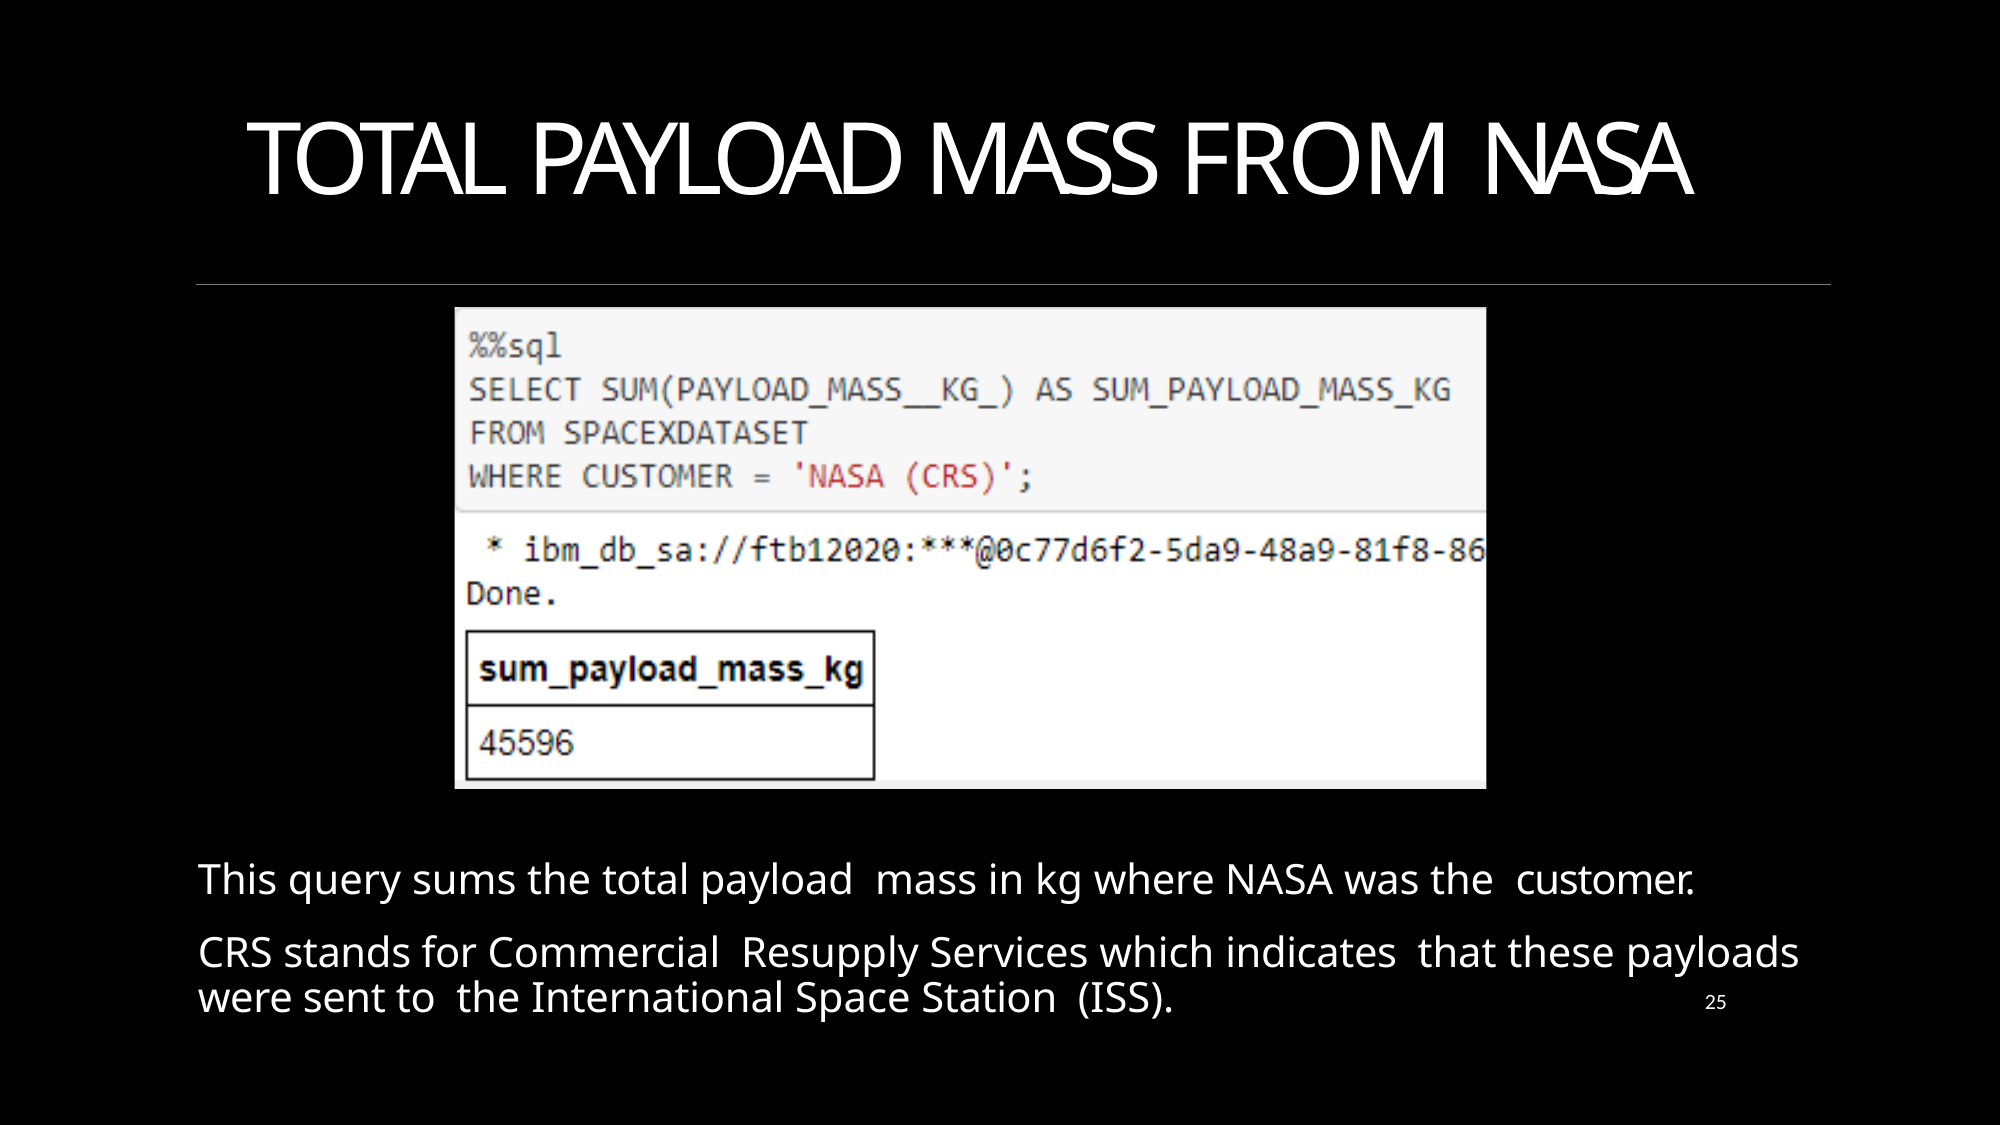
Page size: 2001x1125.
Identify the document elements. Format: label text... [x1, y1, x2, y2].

text_box [455, 308, 1486, 788]
slide_number 21 [1698, 979, 1788, 1026]
title Total Payload Mass from NASA [150, 91, 1790, 216]
text_box This query sums the total payload mass in kg where NASA was the customer. CRS stands for Commercial Resupply Services which indicates that these payloads were sent to the International Space Station (ISS). [195, 849, 1887, 1026]
